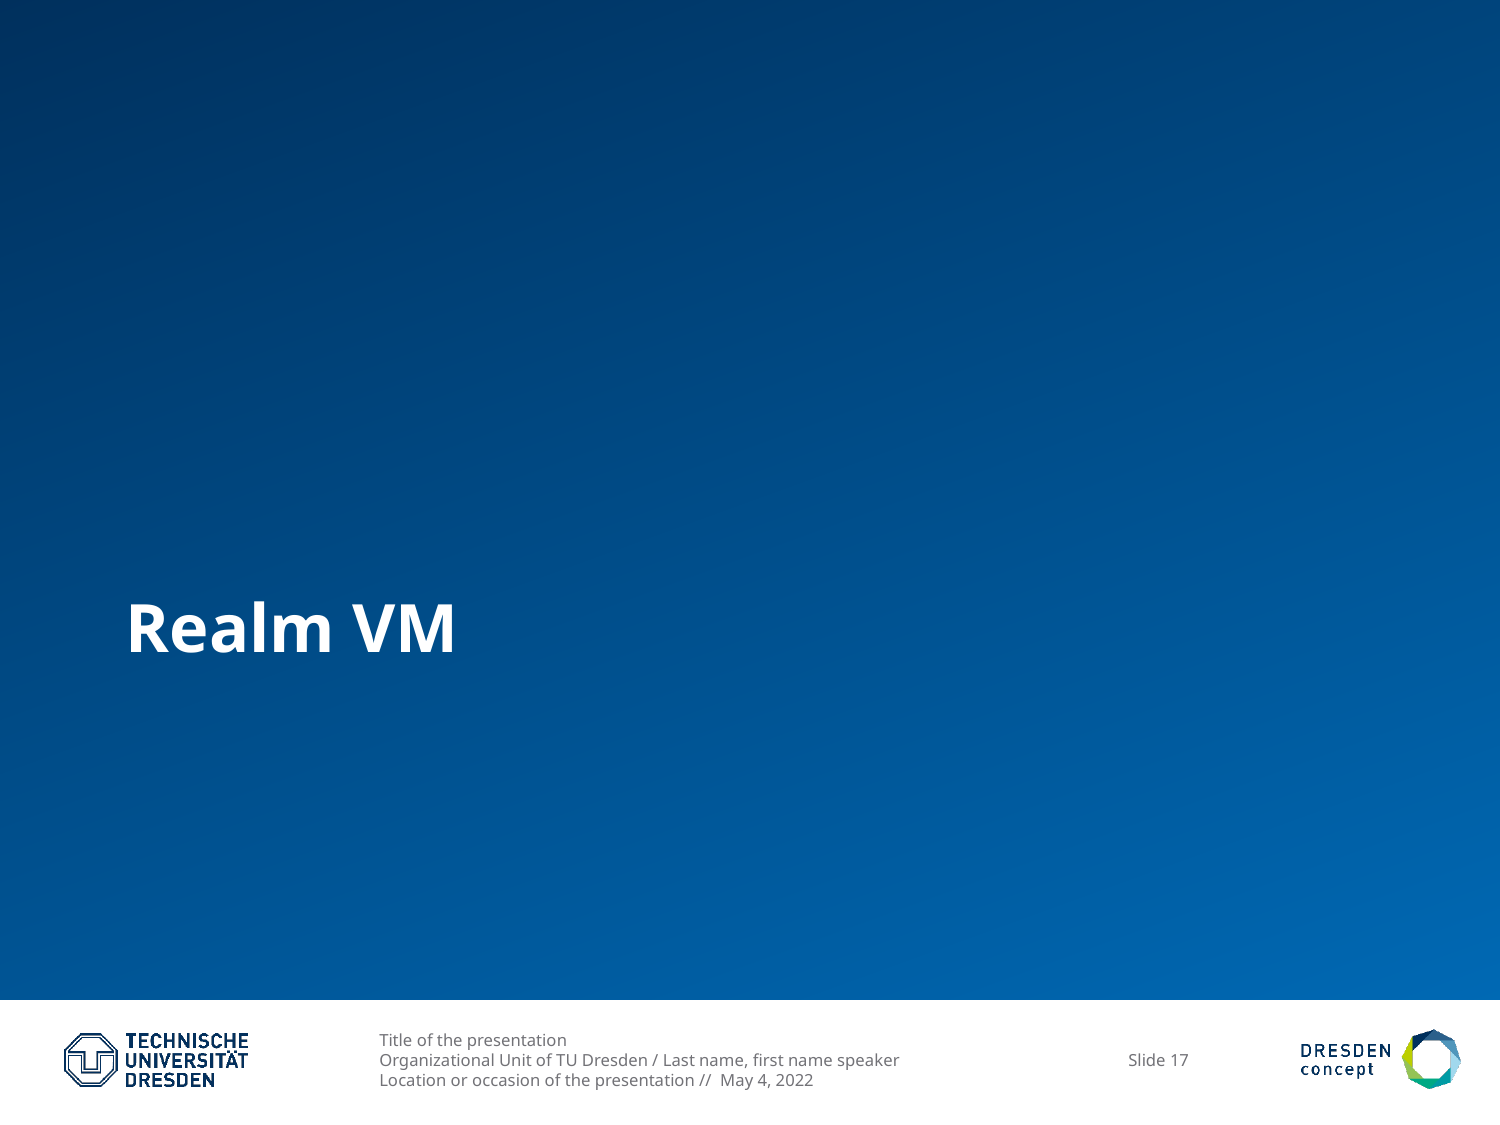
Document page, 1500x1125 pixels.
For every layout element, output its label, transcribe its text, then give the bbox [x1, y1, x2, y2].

picture [1301, 1029, 1461, 1089]
picture [64, 1033, 248, 1087]
title Realm VM [125, 585, 751, 751]
